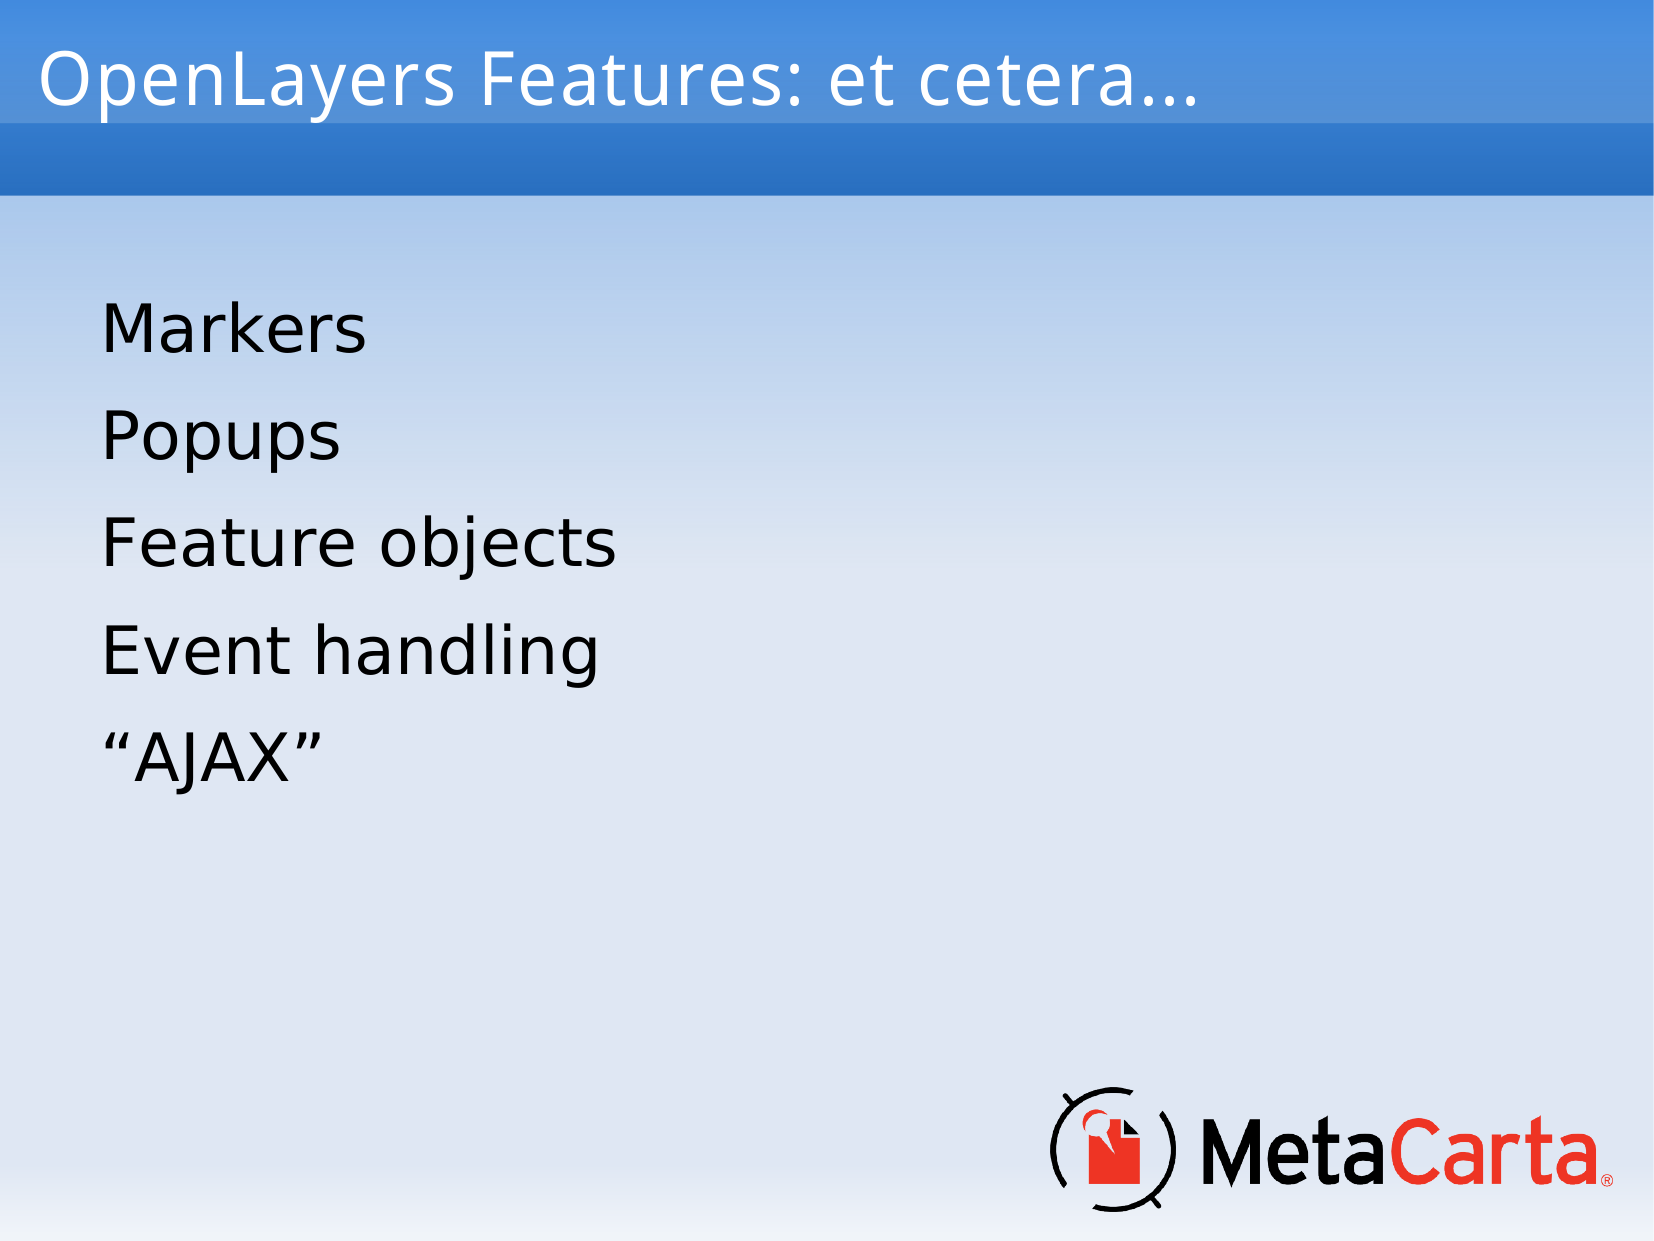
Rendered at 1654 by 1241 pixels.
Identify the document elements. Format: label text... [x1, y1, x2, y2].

list Markers Popups Feature objects Event handling “AJAX” [82, 290, 1571, 1109]
picture [0, 0, 1654, 1241]
title OpenLayers Features: et cetera... [37, 2, 1463, 151]
